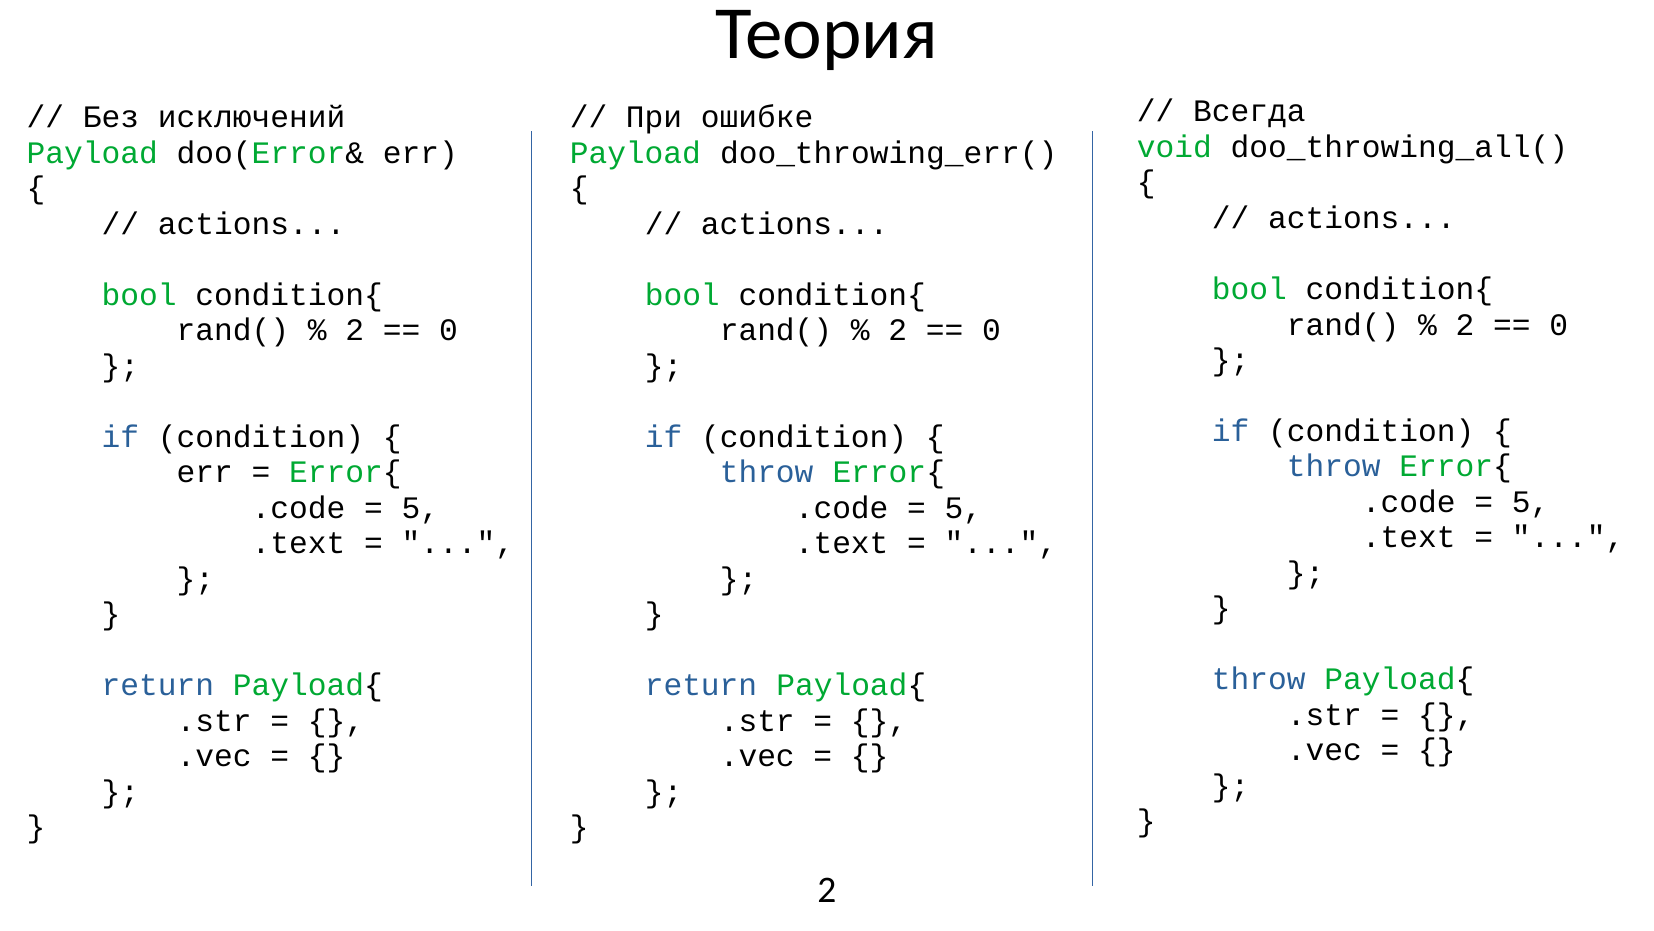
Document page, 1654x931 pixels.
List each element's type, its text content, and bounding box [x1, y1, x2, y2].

title Теория [59, 0, 1595, 89]
text_box // При ошибке Payload doo_throwing_err() { // actions... bool condition{ rand() % 2 == 0 }; if (condition) { throw Error{ .code = 5, .text = "...", }; } return Payload{ .str = {}, .vec = {} }; } [555, 94, 1087, 892]
text_box // Всегда void doo_throwing_all() { // actions... bool condition{ rand() % 2 == 0 }; if (condition) { throw Error{ .code = 5, .text = "...", }; } throw Payload{ .str = {}, .vec = {} }; } [1122, 88, 1654, 857]
text_box // Без исключений Payload doo(Error& err) { // actions... bool condition{ rand() % 2 == 0 }; if (condition) { err = Error{ .code = 5, .text = "...", }; } return Payload{ .str = {}, .vec = {} }; } [11, 94, 544, 885]
